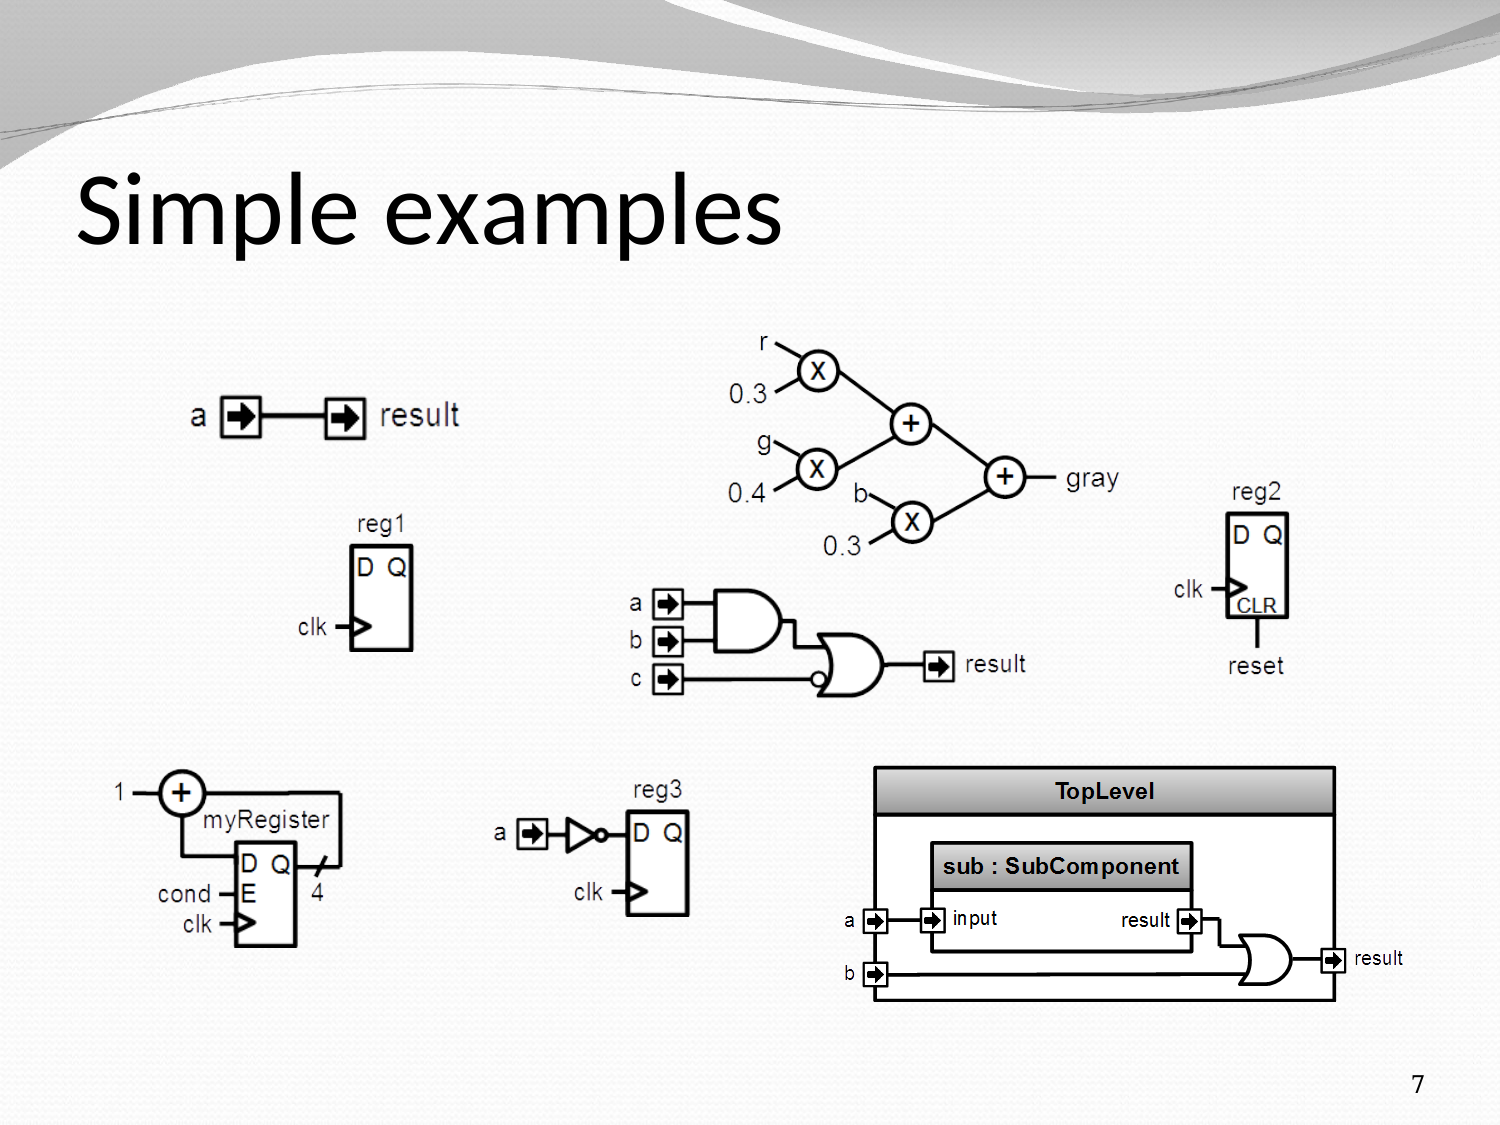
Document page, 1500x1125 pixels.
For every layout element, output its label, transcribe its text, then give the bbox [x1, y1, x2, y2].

title Simple examples [75, 78, 1426, 266]
text_box <numéro> [1299, 1042, 1426, 1103]
picture [0, 0, 1500, 1125]
